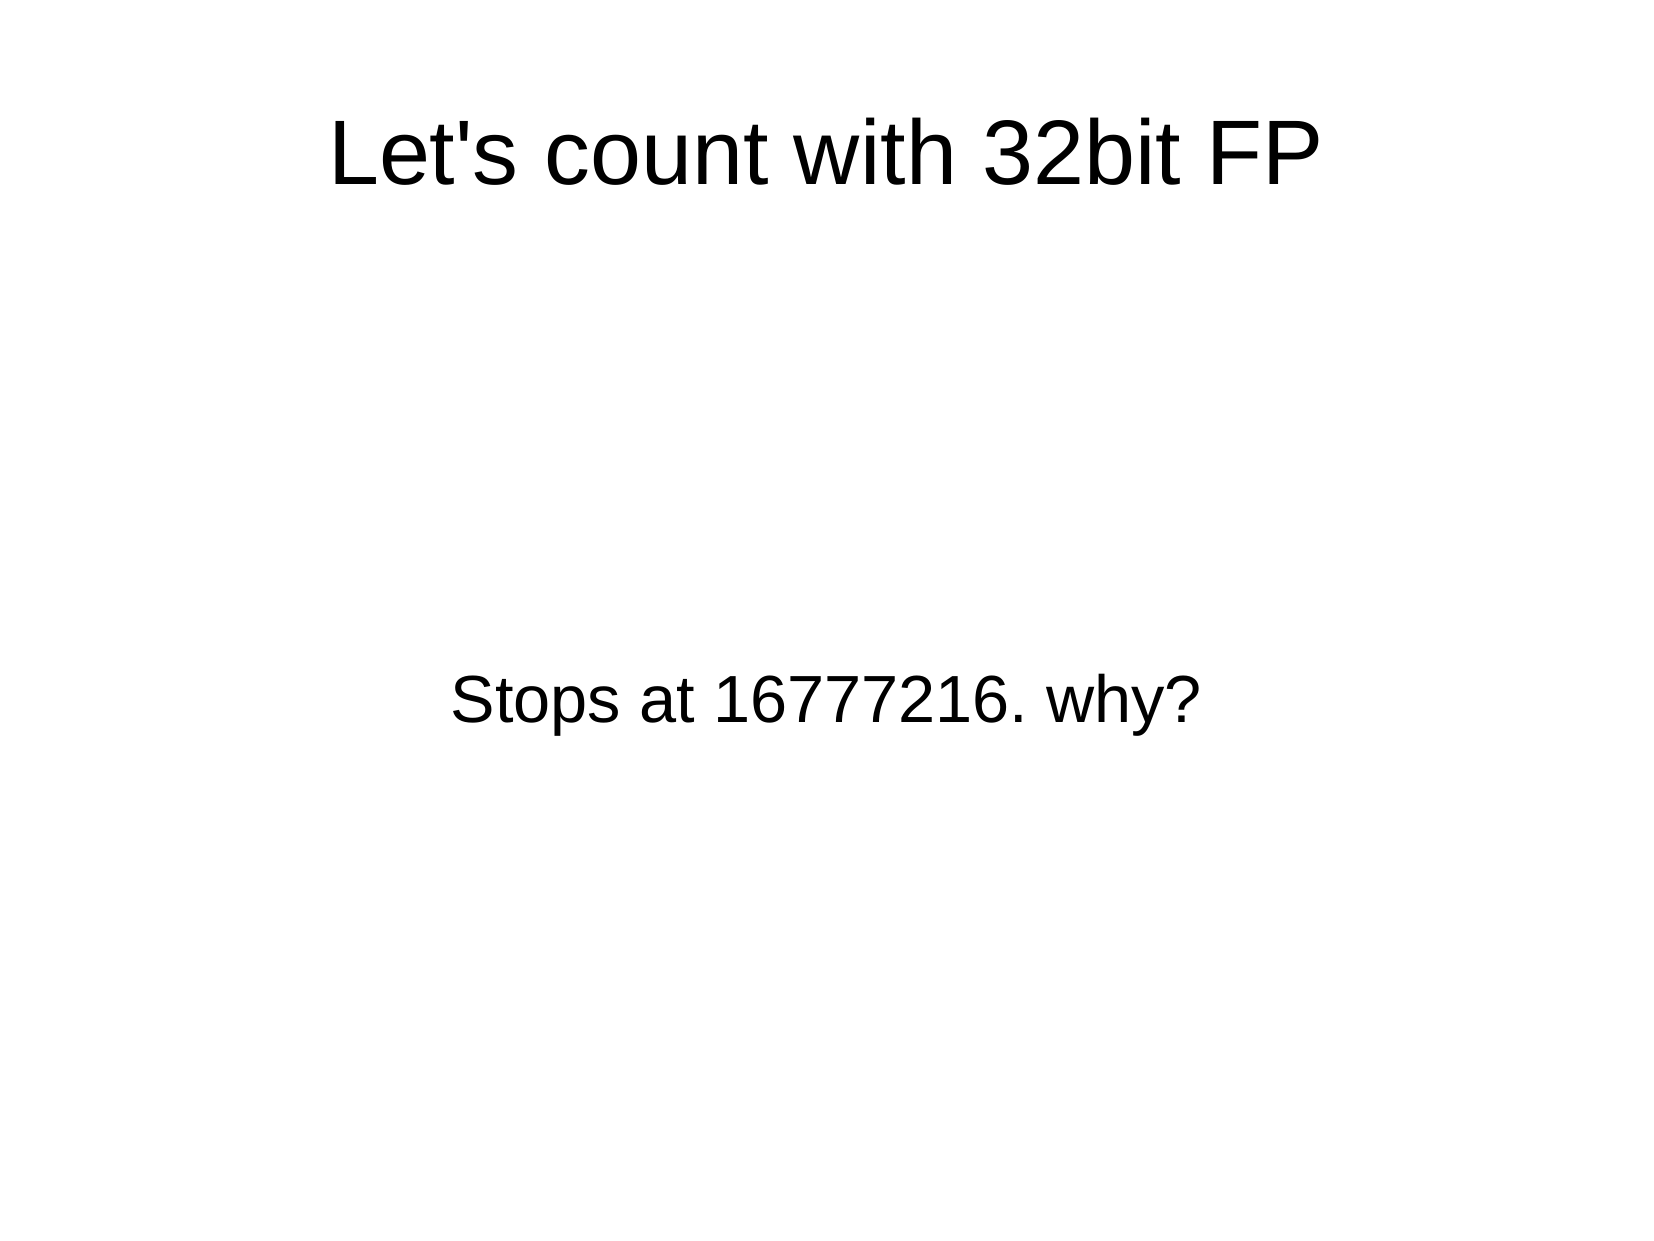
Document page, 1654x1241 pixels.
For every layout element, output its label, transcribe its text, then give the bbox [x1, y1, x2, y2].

title Let's count with 32bit FP [82, 49, 1571, 257]
subtitle Stops at 16777216. why? [82, 290, 1571, 1109]
